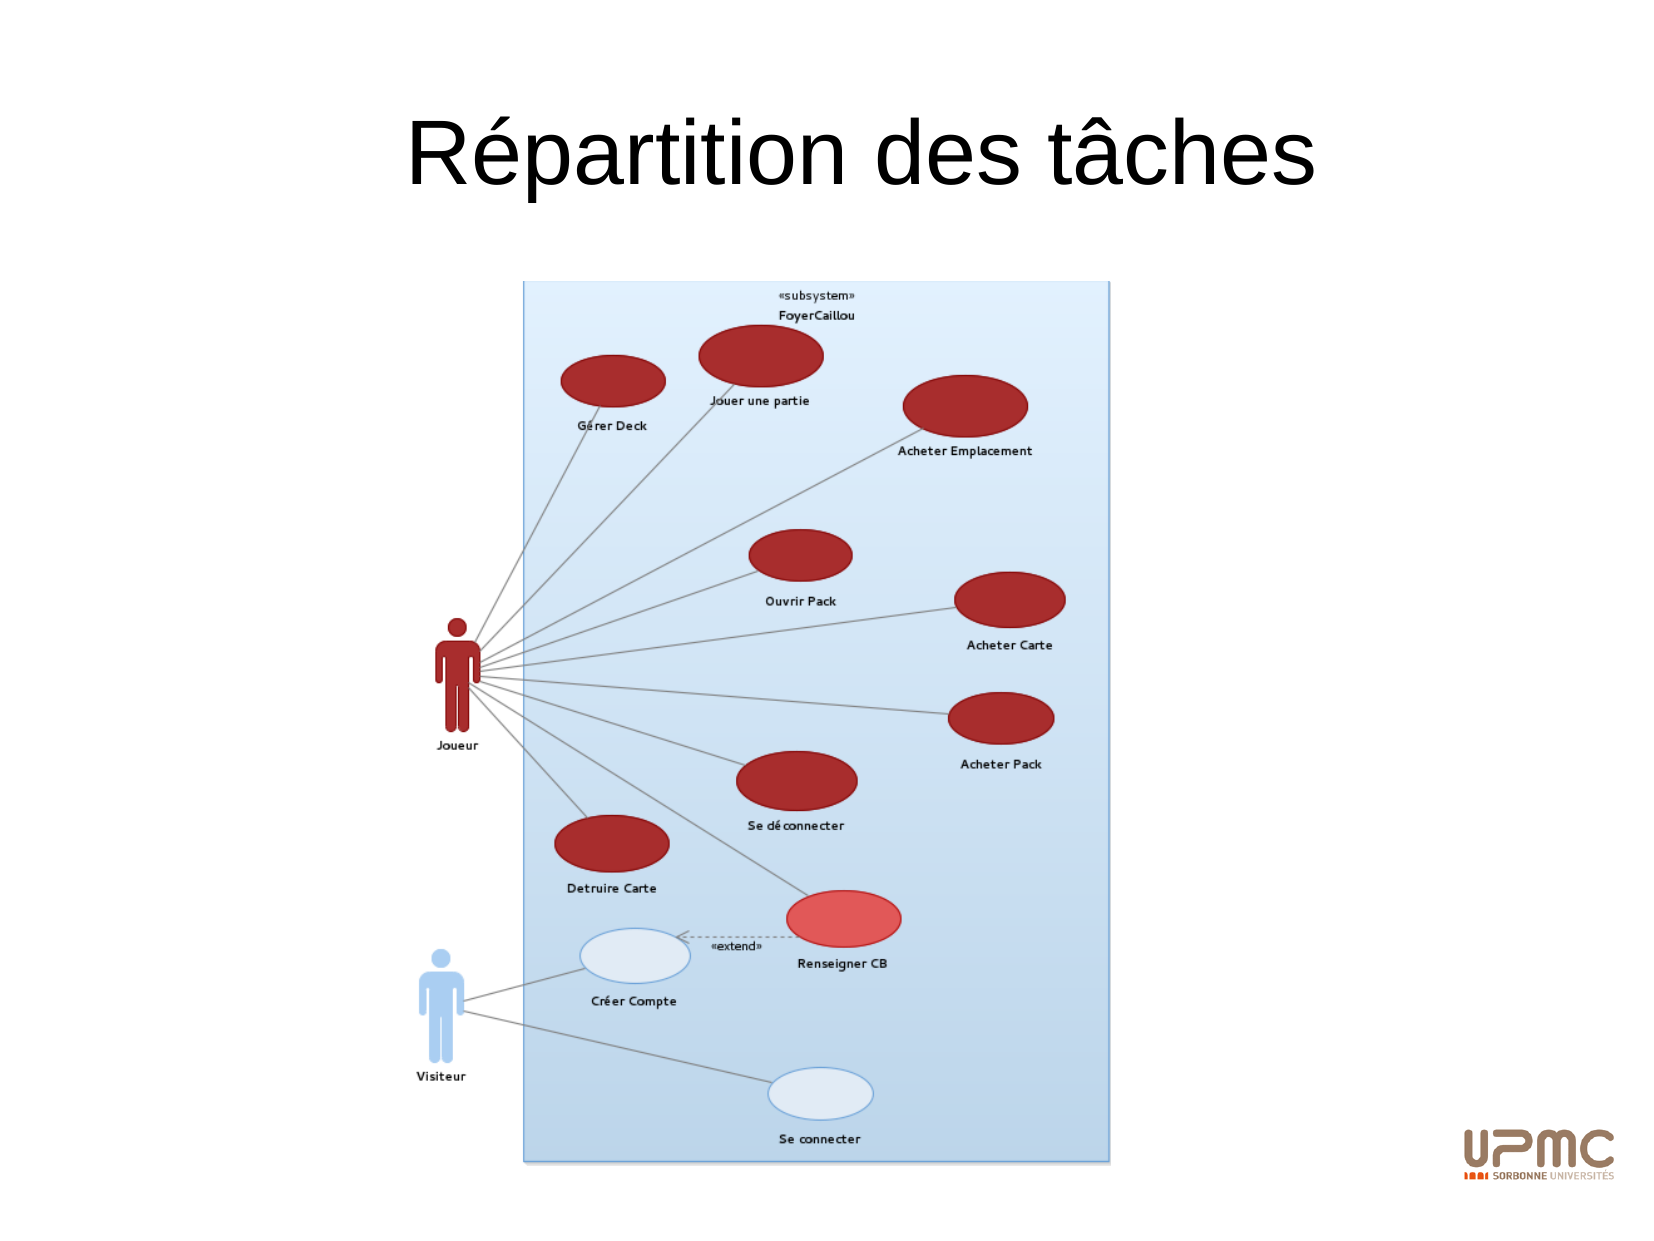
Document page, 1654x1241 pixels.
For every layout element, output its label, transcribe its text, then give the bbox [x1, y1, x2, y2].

picture [359, 281, 1111, 1166]
picture [1464, 1104, 1614, 1205]
title Répartition des tâches [82, 49, 1571, 257]
